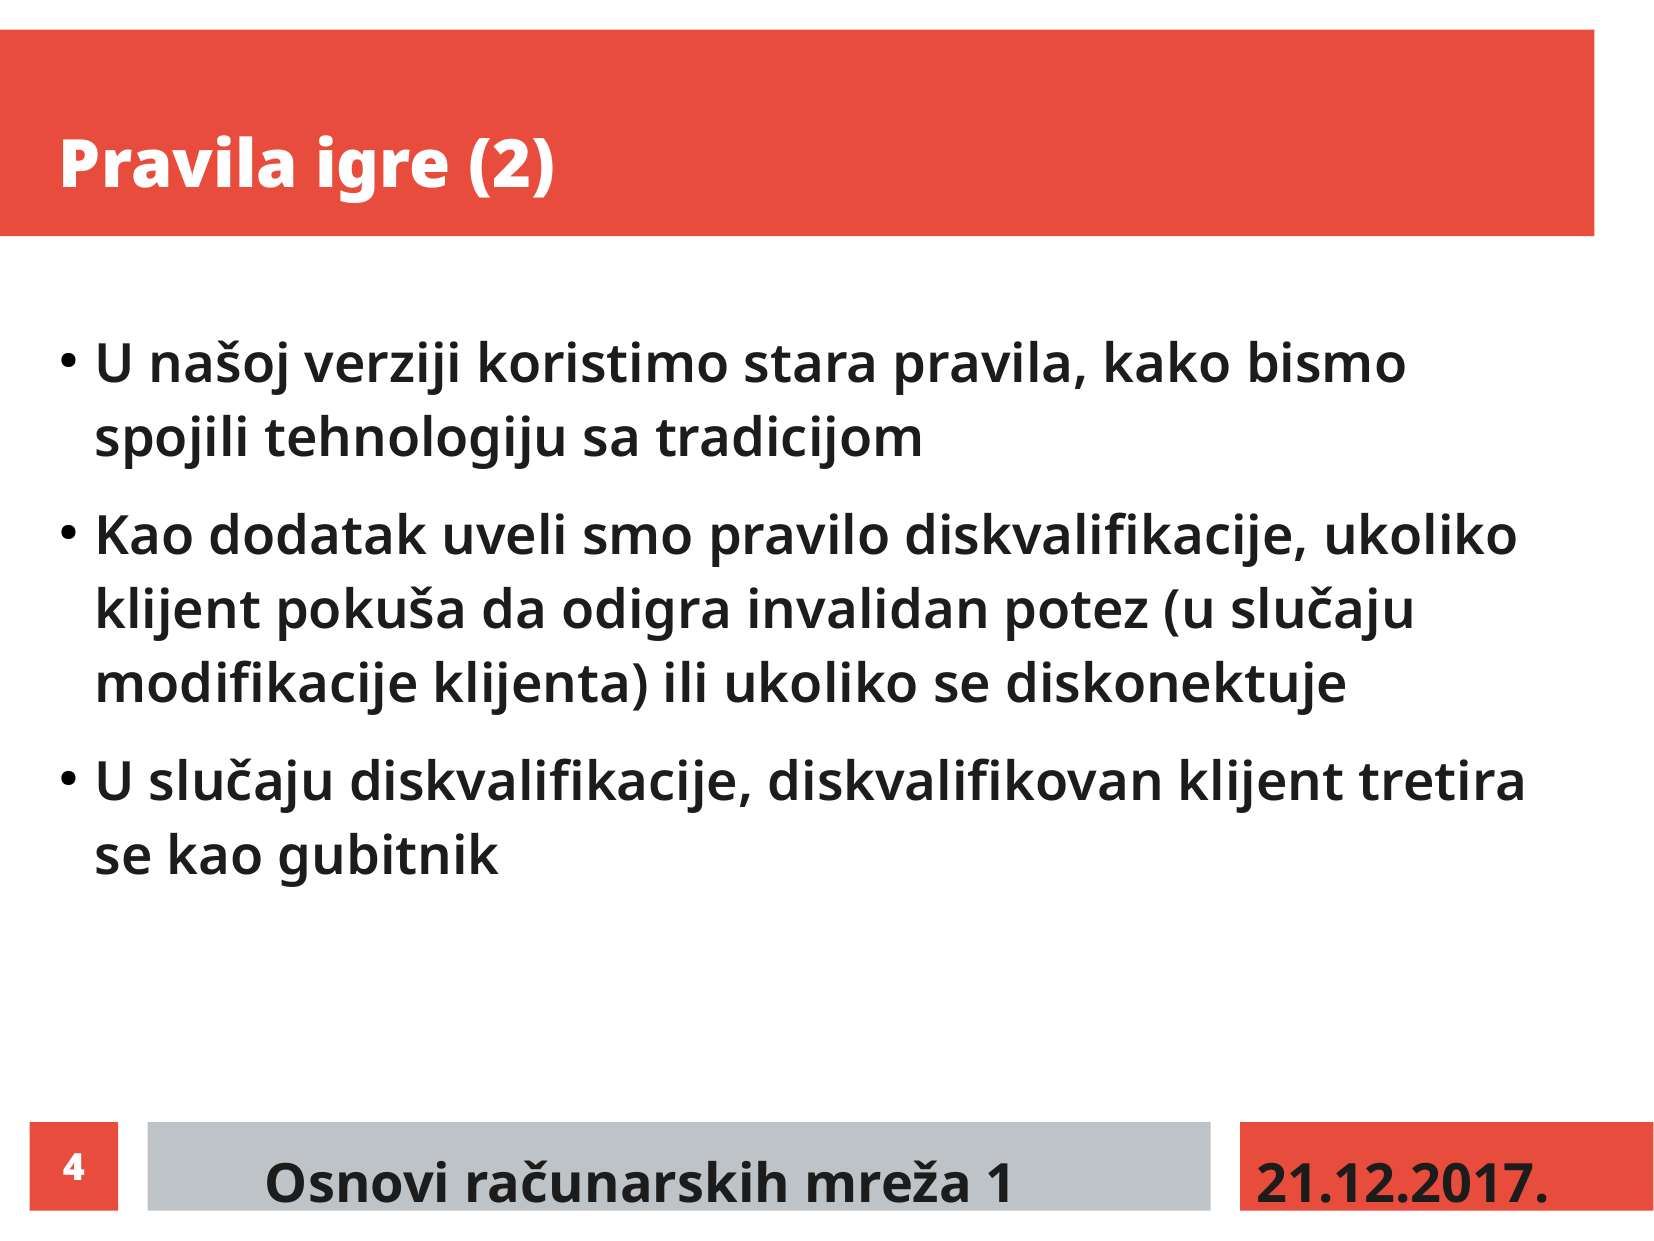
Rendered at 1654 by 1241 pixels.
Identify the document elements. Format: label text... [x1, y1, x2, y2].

text_box 21.12.2017. [1256, 1144, 1634, 1220]
list U našoj verziji koristimo stara pravila, kako bismo spojili tehnologiju sa tradicijom Kao dodatak uveli smo pravilo diskvalifikacije, ukoliko klijent pokuša da odigra invalidan potez (u slučaju modifikacije klijenta) ili ukoliko se diskonektuje U slučaju diskvalifikacije, diskvalifikovan klijent tretira se kao gubitnik [59, 324, 1565, 1093]
title Pravila igre (2) [59, 59, 1595, 207]
text_box Osnovi računarskih mreža 1 [265, 1144, 1132, 1205]
